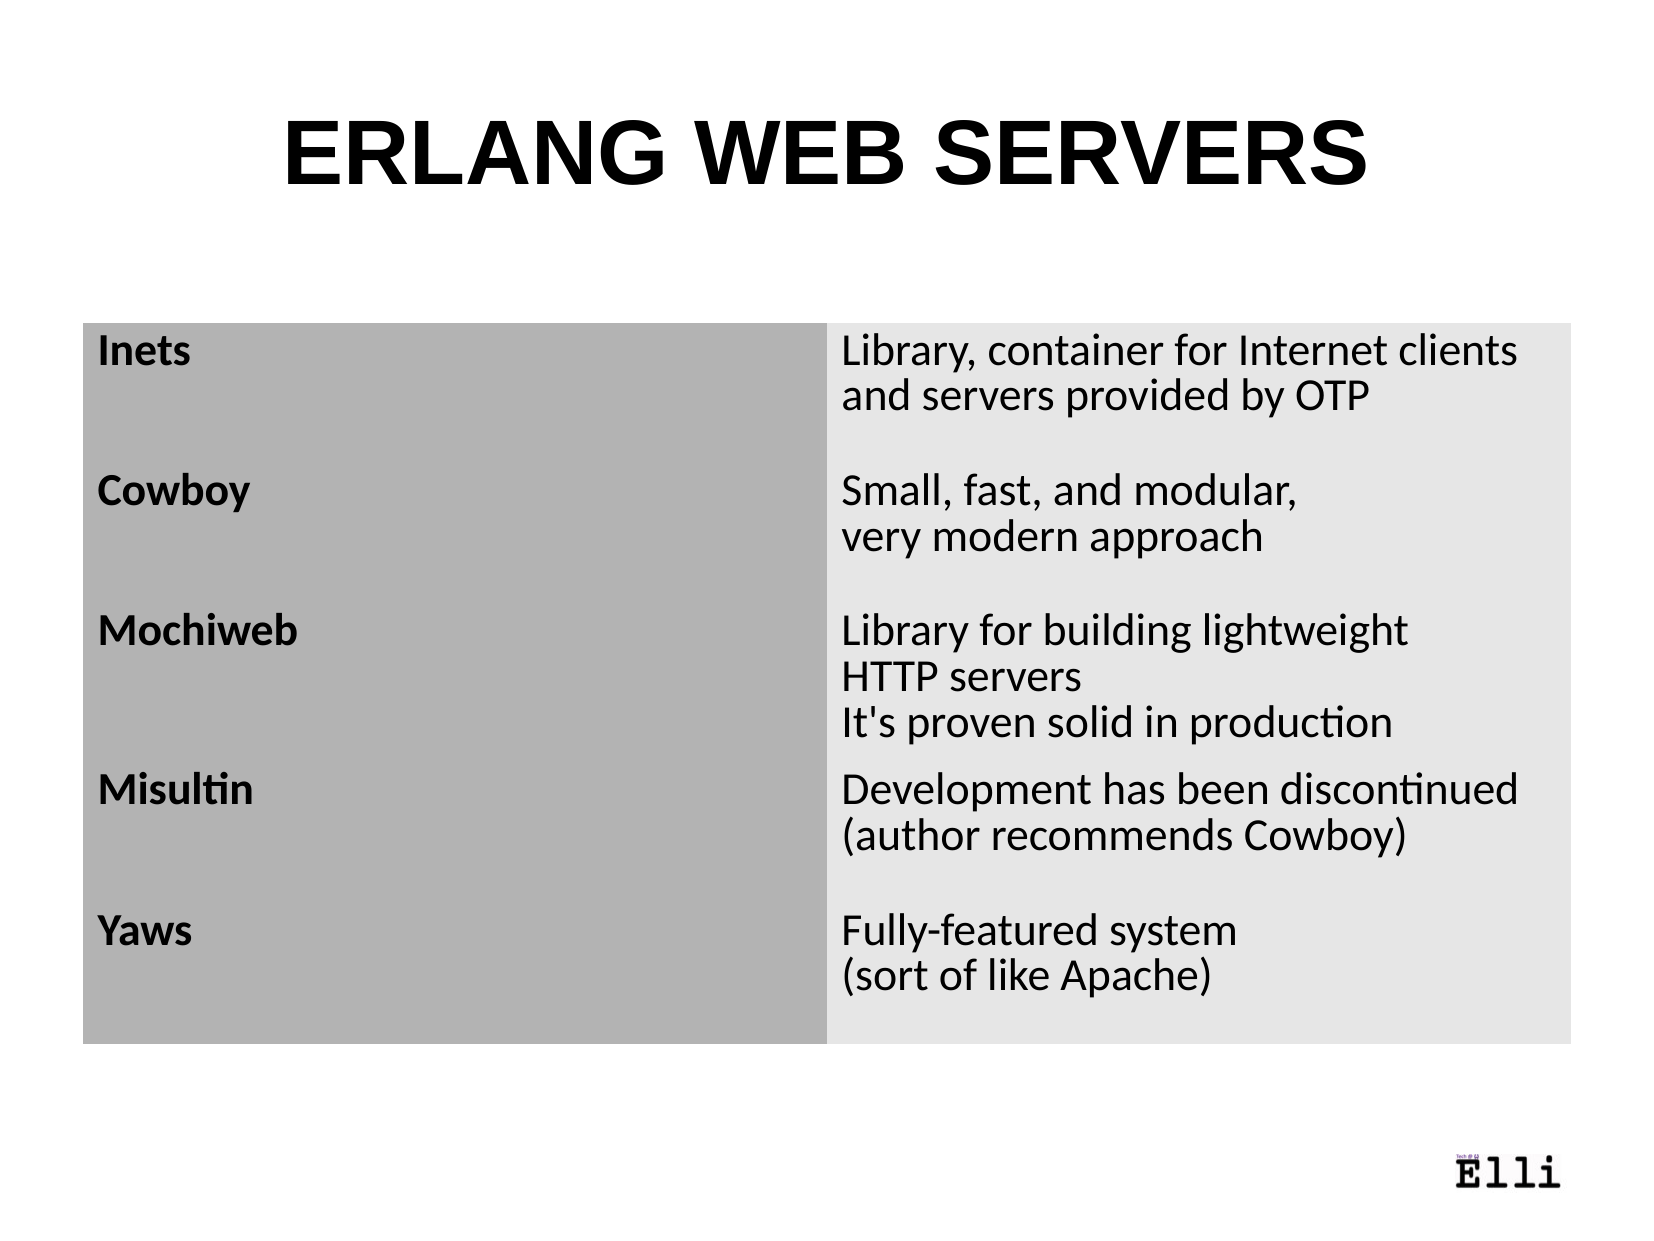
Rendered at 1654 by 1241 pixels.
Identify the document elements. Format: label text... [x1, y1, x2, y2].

table_header Inets [83, 323, 827, 463]
table_cell Fully-featured system (sort of like Apache) [827, 903, 1571, 1044]
table_cell Small, fast, and modular, very modern approach [827, 463, 1571, 604]
table_cell Misultin [83, 763, 827, 903]
table_cell Cowboy [83, 463, 827, 604]
table_cell Library for building lightweight HTTP servers It's proven solid in production [827, 604, 1571, 763]
table_header Library, container for Internet clients and servers provided by OTP [827, 323, 1571, 463]
picture [1455, 1154, 1573, 1193]
table_cell Development has been discontinued (author recommends Cowboy) [827, 763, 1571, 903]
table_cell Yaws [83, 903, 827, 1044]
table_cell Mochiweb [83, 604, 827, 763]
title ERLANG WEB SERVERS [82, 49, 1571, 257]
